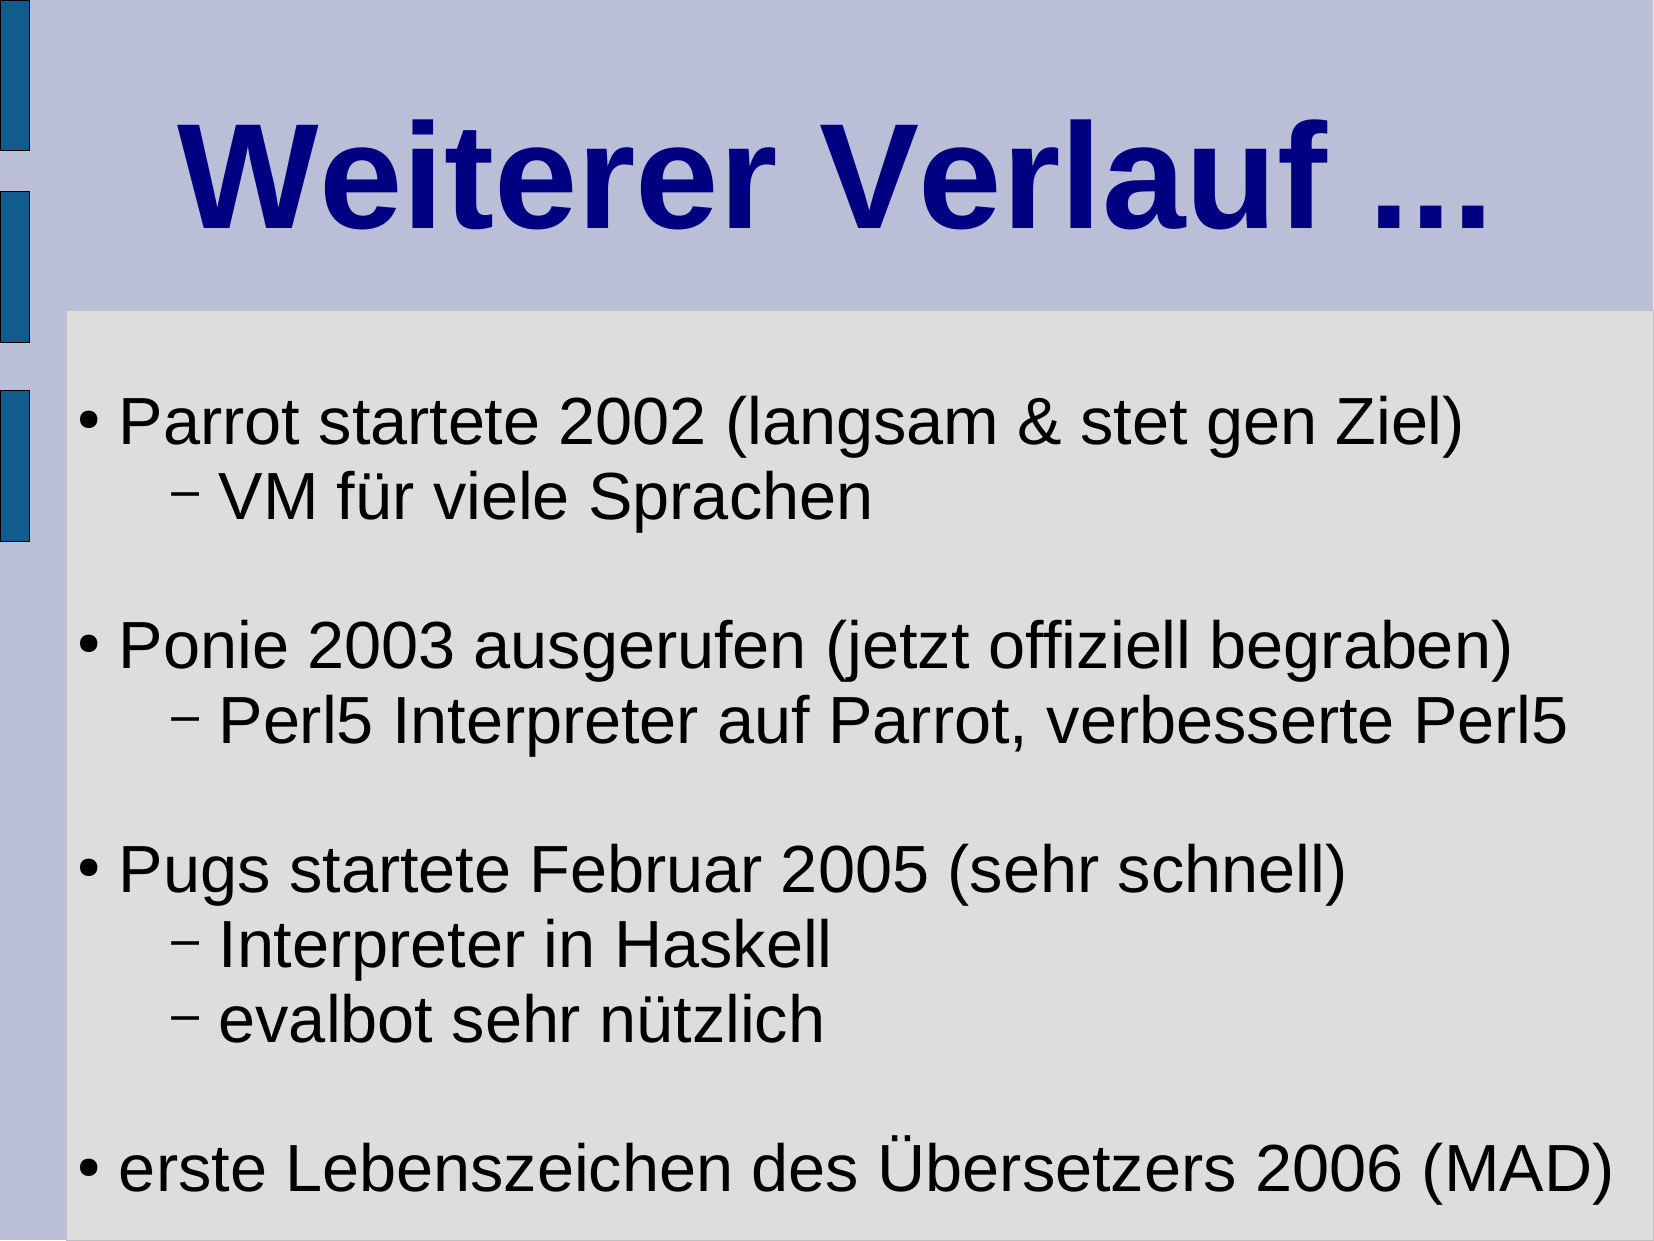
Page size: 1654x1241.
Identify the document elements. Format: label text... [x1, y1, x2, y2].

title Weiterer Verlauf ... [130, 73, 1543, 281]
list Parrot startete 2002 (langsam & stet gen Ziel) VM für viele Sprachen Ponie 2003 ausgerufen (jetzt offiziell begraben) Perl5 Interpreter auf Parrot, verbesserte Perl5 Pugs startete Februar 2005 (sehr schnell) Interpreter in Haskell evalbot sehr nützlich erste Lebenszeichen des Übersetzers 2006 (MAD) [76, 383, 1625, 1241]
